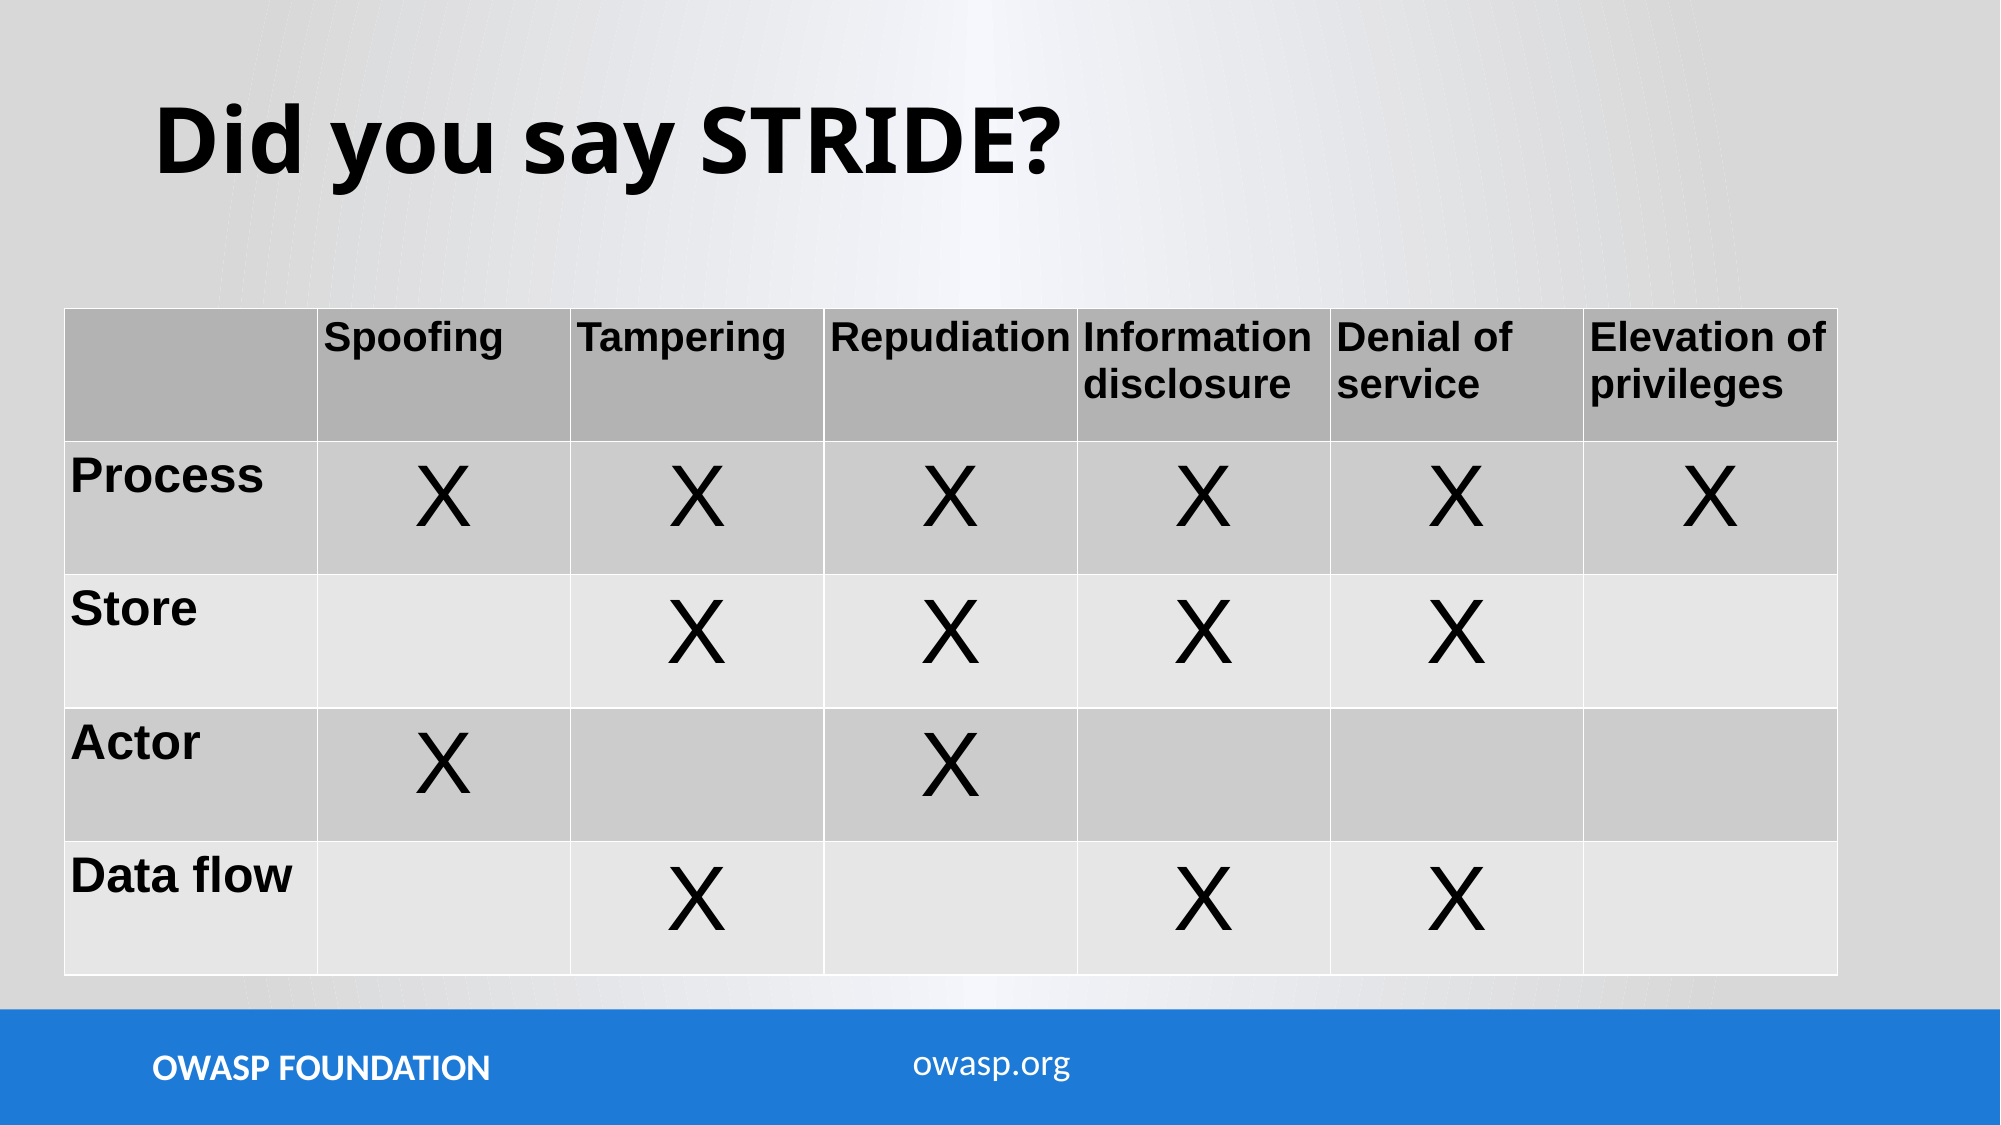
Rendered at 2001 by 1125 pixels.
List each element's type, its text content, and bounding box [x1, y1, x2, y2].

table_header [65, 309, 317, 441]
table_cell [1584, 709, 1837, 841]
table_cell [318, 842, 570, 974]
table_cell X [318, 442, 570, 574]
table_header Repudiation [825, 309, 1077, 441]
table_cell X [1078, 842, 1330, 974]
table_cell X [1078, 442, 1330, 574]
table_header Tampering [571, 309, 823, 441]
table_cell Actor [65, 709, 317, 841]
table_cell [1078, 709, 1330, 841]
table_cell X [825, 709, 1077, 841]
table_cell Store [65, 575, 317, 707]
table_cell X [1331, 442, 1583, 574]
table_cell [1584, 842, 1837, 974]
table_cell X [1584, 442, 1837, 574]
title Did you say STRIDE? [137, 35, 1863, 253]
table_cell X [571, 442, 823, 574]
table_cell X [825, 575, 1077, 707]
table_cell X [825, 442, 1077, 574]
table_cell [318, 575, 570, 707]
table_cell [571, 709, 823, 841]
table_header Information disclosure [1078, 309, 1330, 441]
table_cell X [1078, 575, 1330, 707]
table_cell X [318, 709, 570, 841]
table_header Denial of service [1331, 309, 1583, 441]
table_cell [1584, 575, 1837, 707]
table_cell X [1331, 575, 1583, 707]
table_cell [825, 842, 1077, 974]
table_cell Data flow [65, 842, 317, 974]
table_header Elevation of privileges [1584, 309, 1837, 441]
table_cell X [571, 575, 823, 707]
table_header Spoofing [318, 309, 570, 441]
table_cell X [1331, 842, 1583, 974]
table_cell [1331, 709, 1583, 841]
table_cell X [571, 842, 823, 974]
table_cell Process [65, 442, 317, 574]
